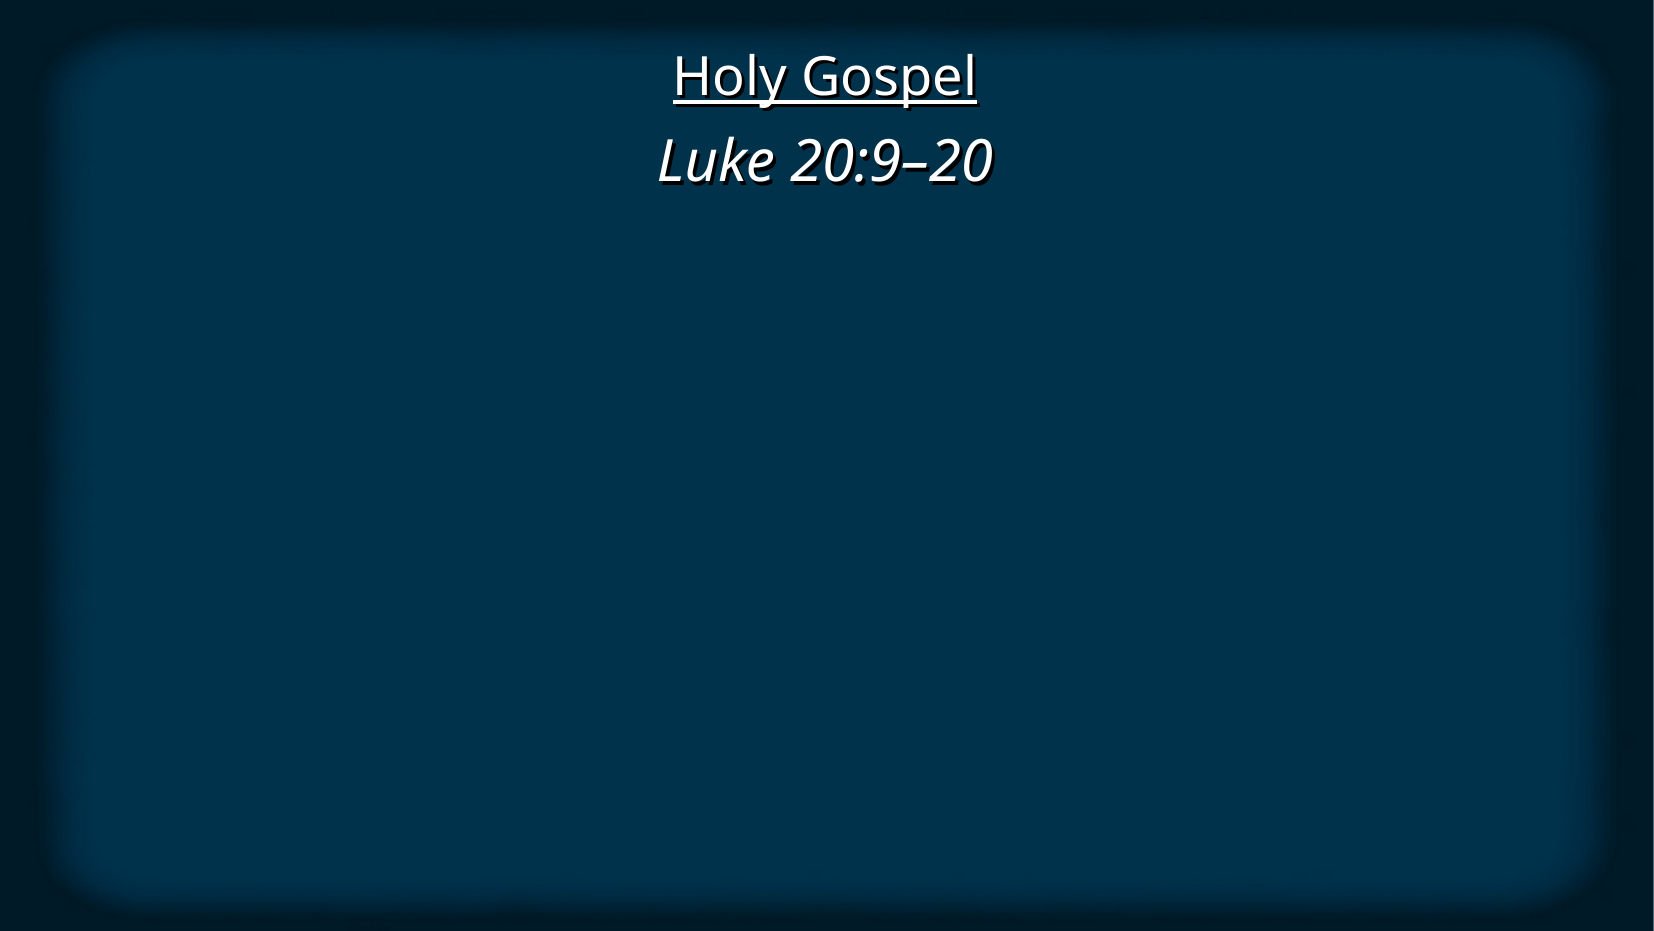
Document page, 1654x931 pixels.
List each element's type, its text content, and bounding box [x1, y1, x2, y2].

text_box Holy Gospel Luke 20:9–20 [105, 30, 1546, 203]
picture [0, 0, 1654, 931]
